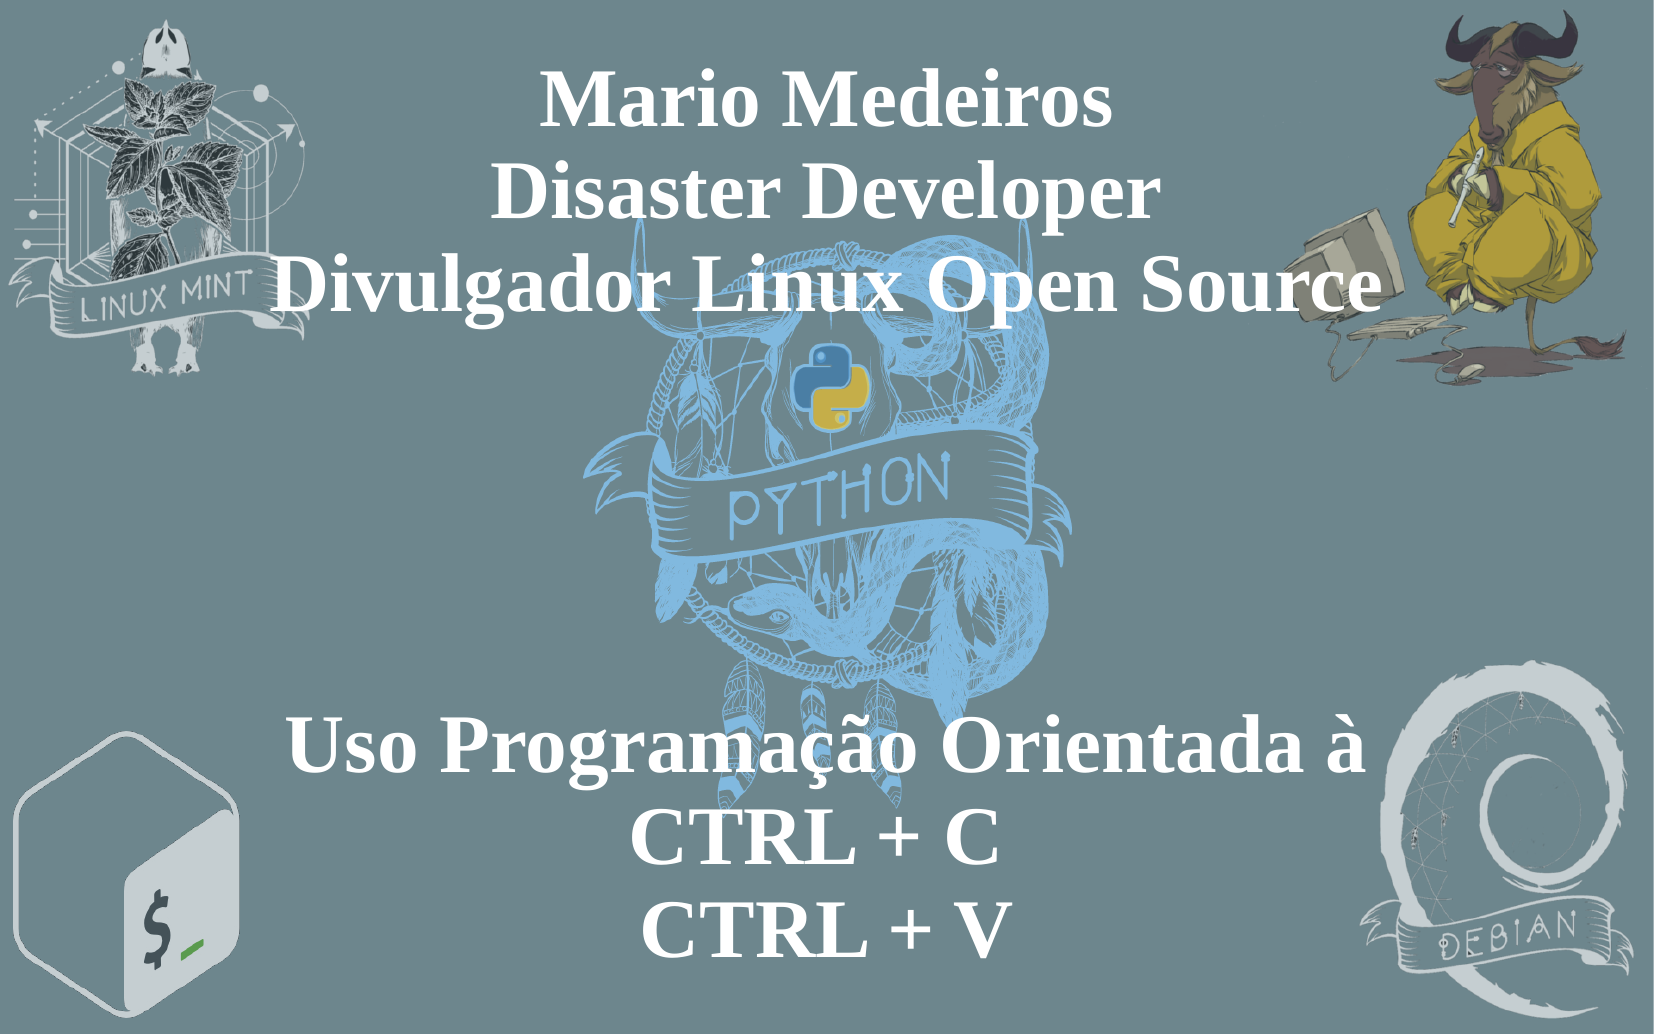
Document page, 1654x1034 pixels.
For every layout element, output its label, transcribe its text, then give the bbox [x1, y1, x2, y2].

picture [0, 0, 1654, 1034]
subtitle Mario Medeiros Disaster Developer Divulgador Linux Open Source Uso Programação Orientada à CTRL + C CTRL + V [35, 35, 1619, 993]
